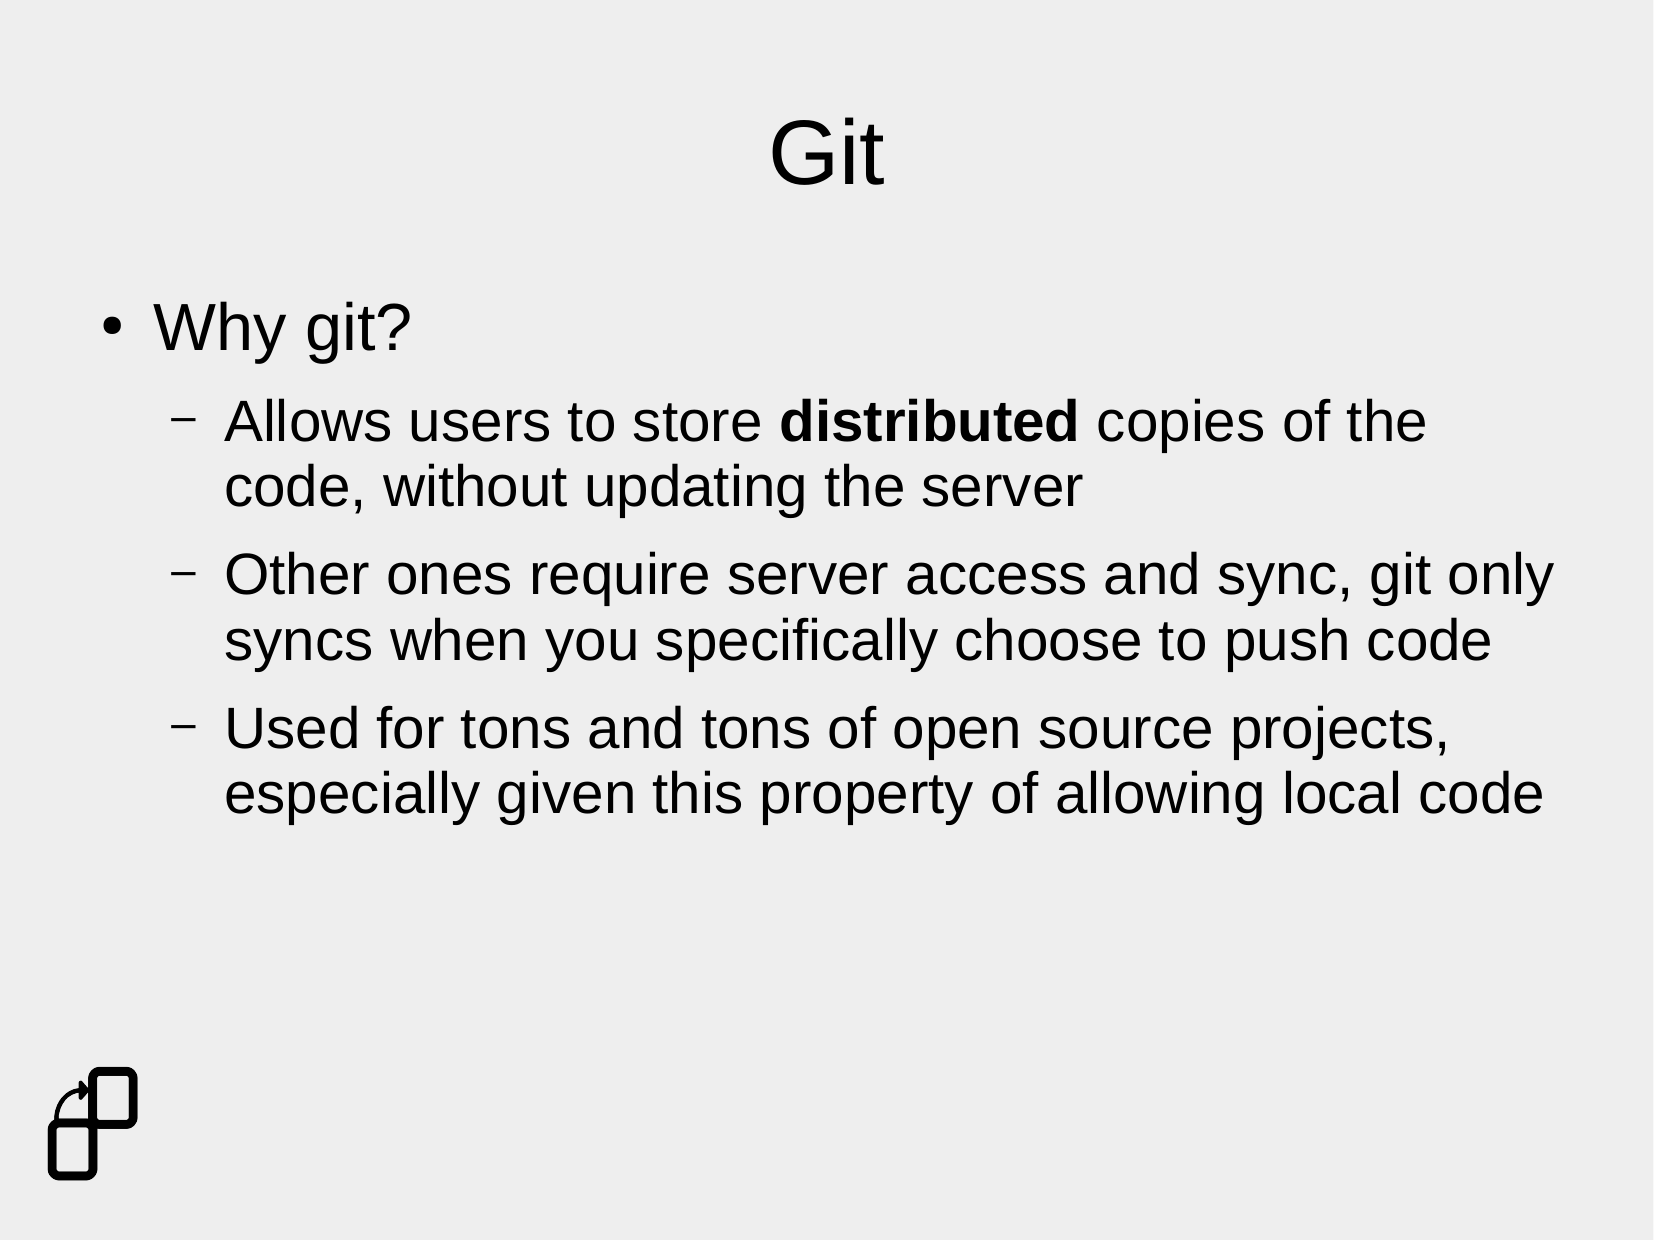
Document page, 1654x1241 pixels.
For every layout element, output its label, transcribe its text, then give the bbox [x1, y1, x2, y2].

list Why git? Allows users to store distributed copies of the code, without updating the server Other ones require server access and sync, git only syncs when you specifically choose to push code Used for tons and tons of open source projects, especially given this property of allowing local code [82, 290, 1571, 1010]
picture [30, 1062, 153, 1186]
title Git [82, 49, 1571, 257]
